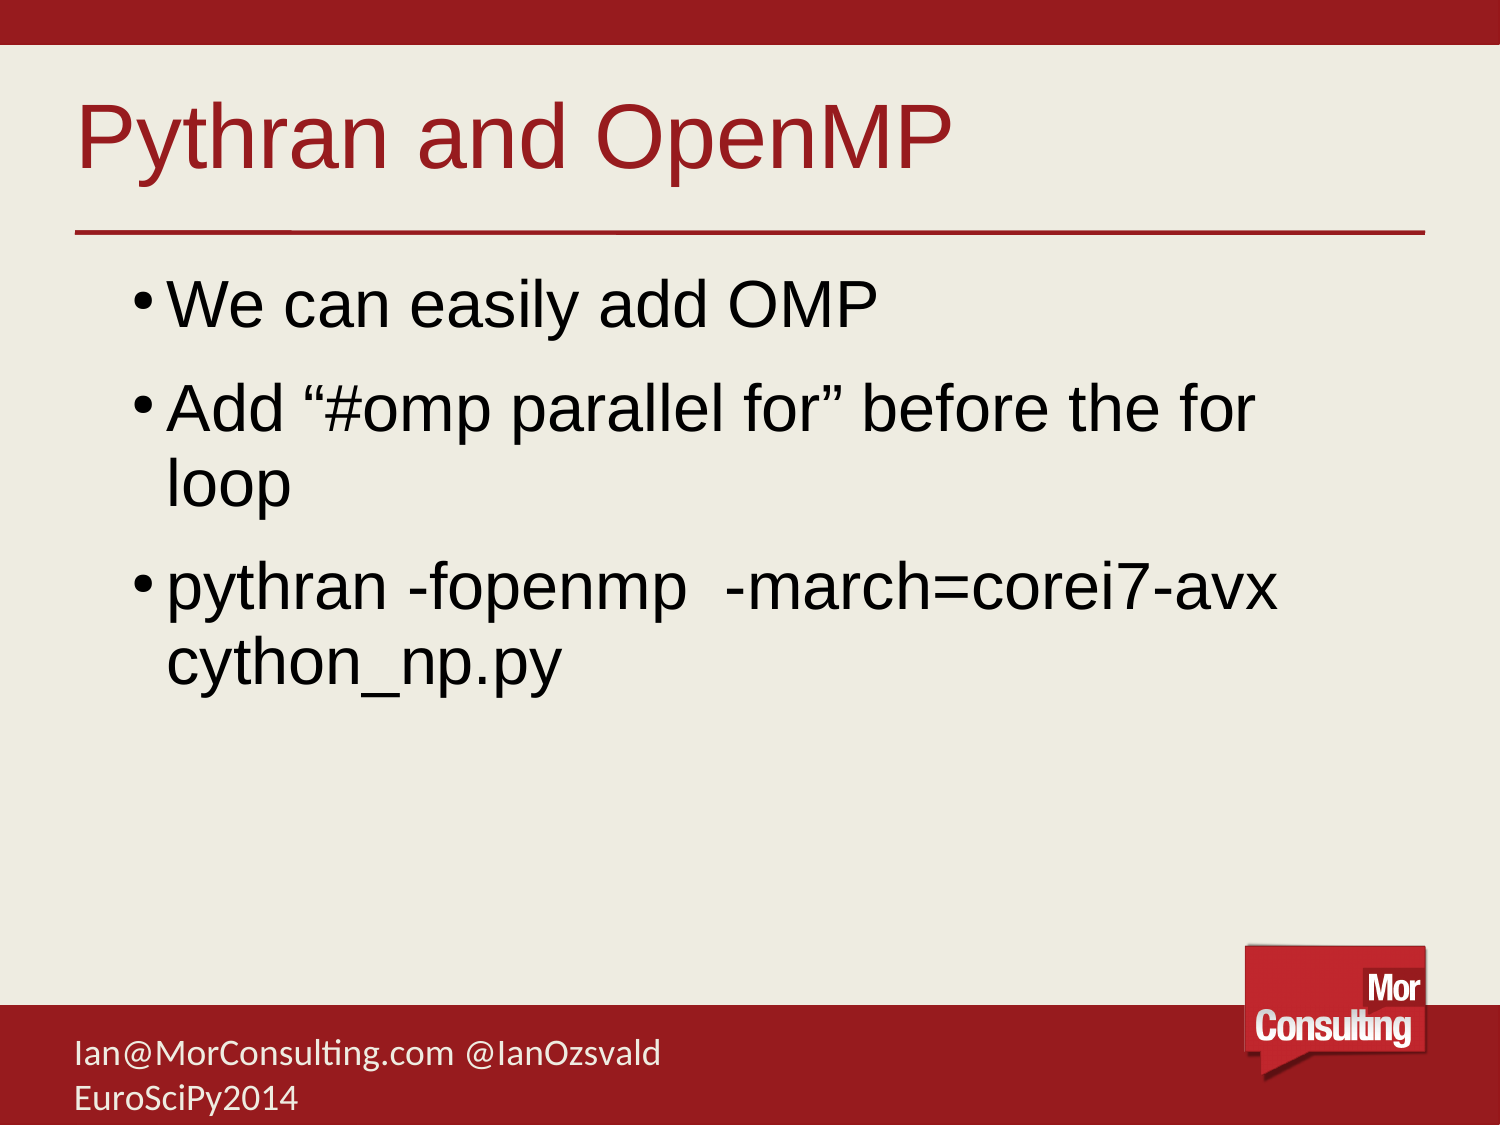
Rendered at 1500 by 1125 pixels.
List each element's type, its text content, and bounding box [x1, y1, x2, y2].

picture [1230, 935, 1438, 1089]
title Pythran and OpenMP [74, 44, 1425, 232]
list We can easily add OMP Add “#omp parallel for” before the for loop pythran -fopenmp -march=corei7-avx cython_np.py [75, 263, 1395, 916]
